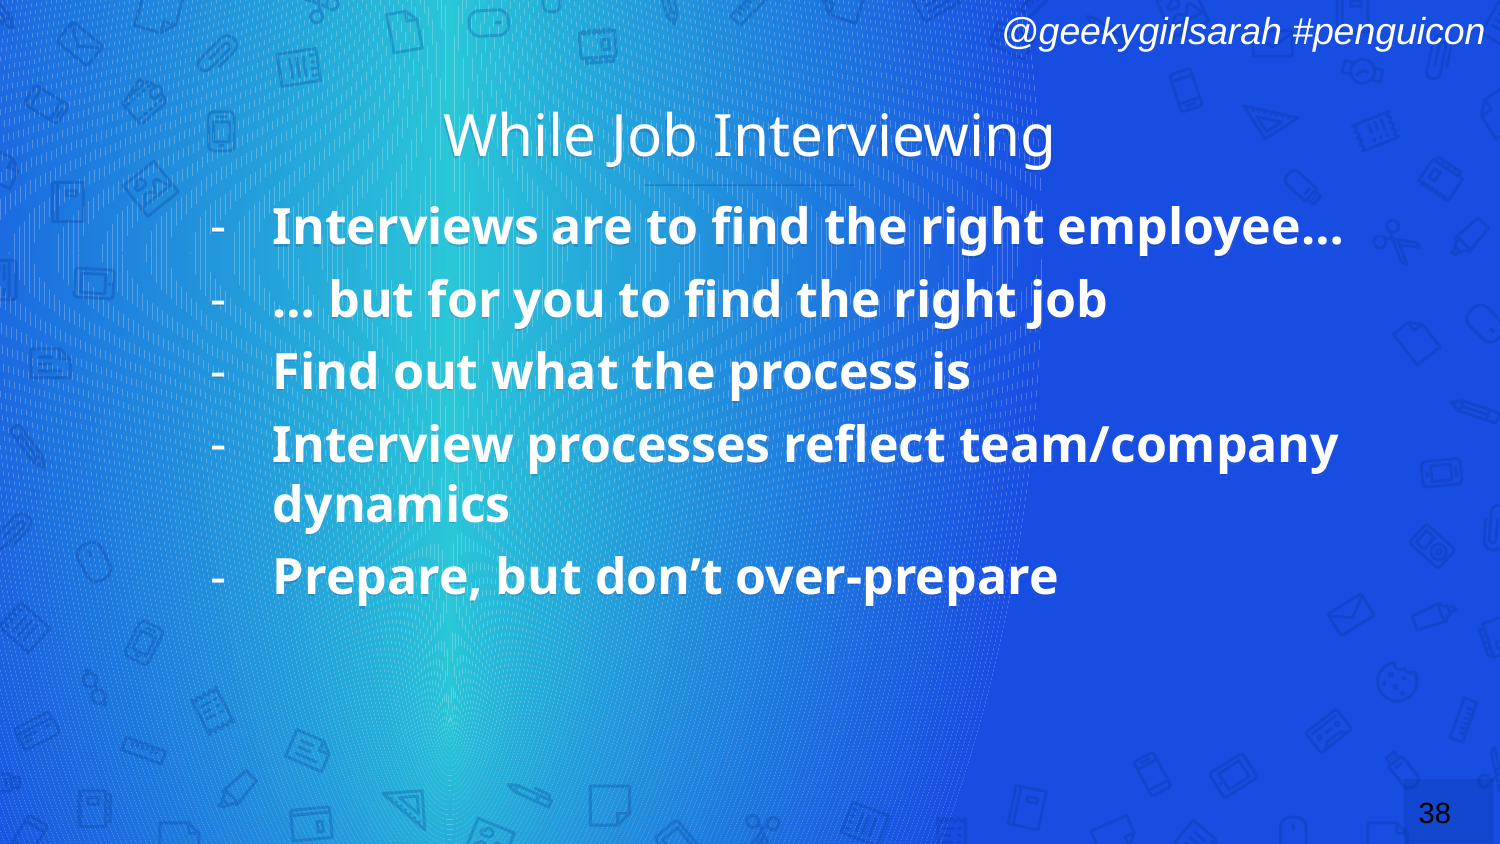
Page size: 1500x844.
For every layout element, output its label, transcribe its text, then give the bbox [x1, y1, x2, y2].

list Interviews are to find the right employee… … but for you to find the right job Find out what the process is Interview processes reflect team/company dynamics Prepare, but don’t over-prepare [182, 179, 1388, 722]
title While Job Interviewing [61, 61, 1439, 184]
slide_number <number> [1403, 779, 1494, 844]
